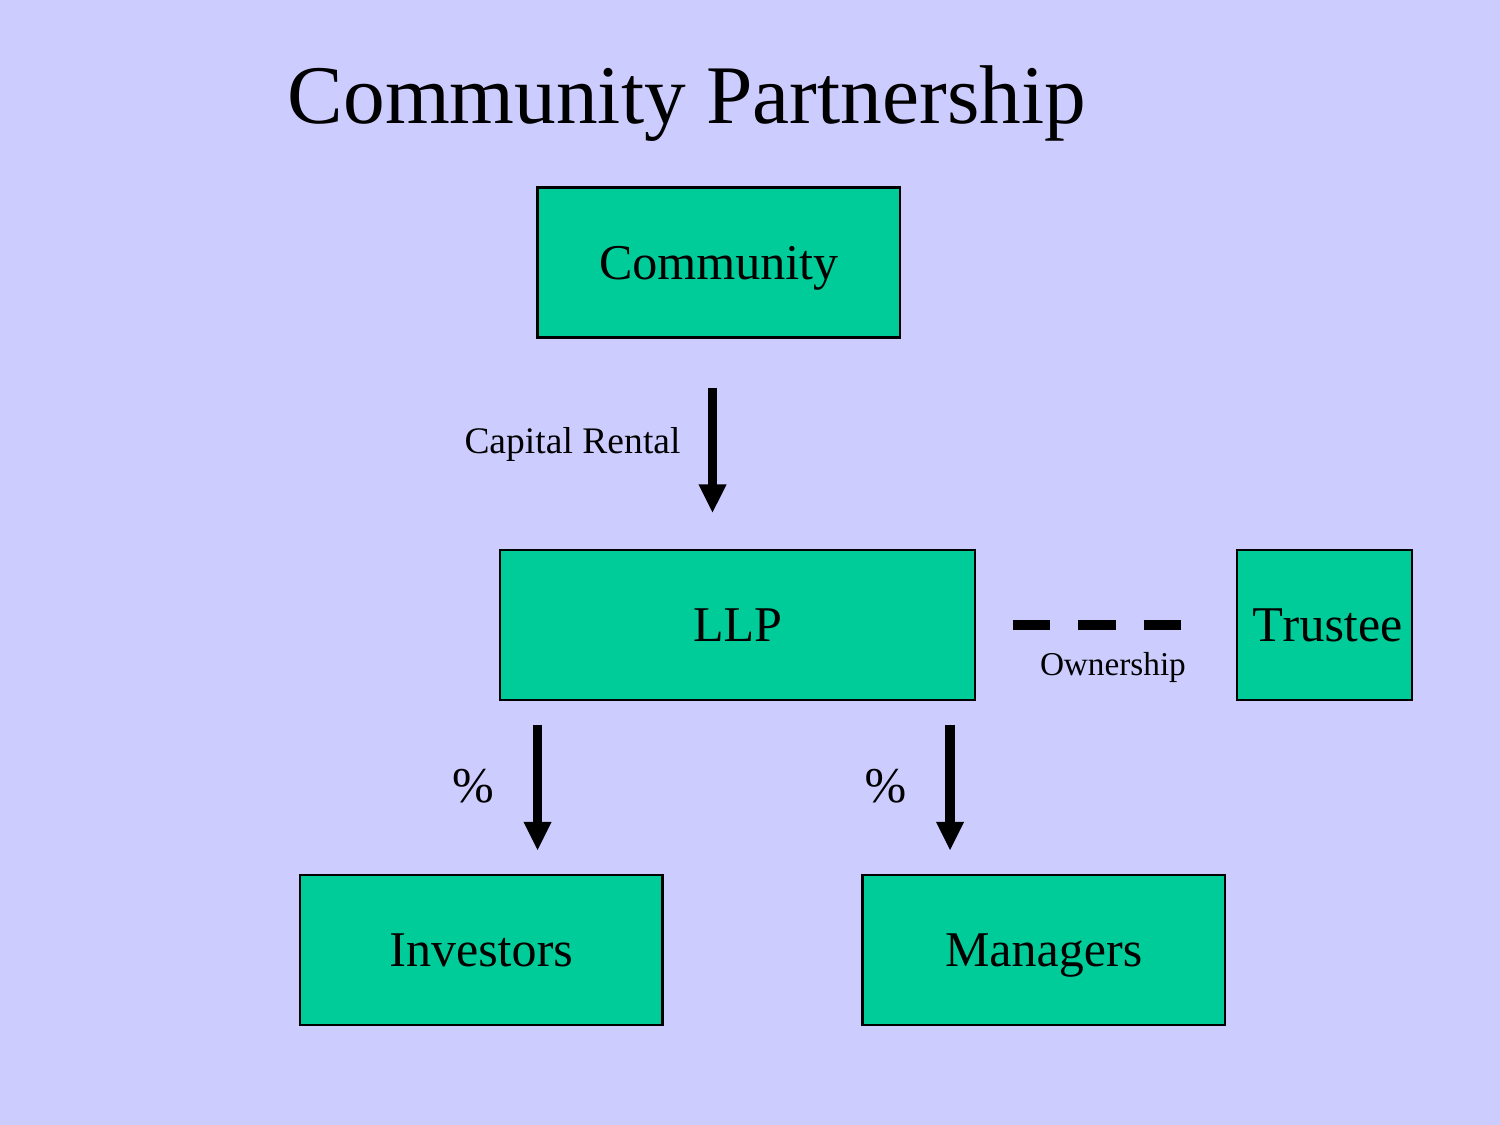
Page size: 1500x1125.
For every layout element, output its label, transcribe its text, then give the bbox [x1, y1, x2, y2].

text_box Trustee [1237, 549, 1413, 700]
text_box % [849, 749, 922, 821]
text_box % [437, 749, 510, 821]
text_box LLP [499, 549, 975, 700]
text_box Managers [862, 875, 1225, 1026]
text_box Investors [300, 875, 663, 1026]
text_box Ownership [1025, 637, 1202, 691]
title Community Partnership [74, 37, 1300, 154]
text_box Community [537, 187, 901, 338]
text_box Capital Rental [449, 412, 697, 470]
